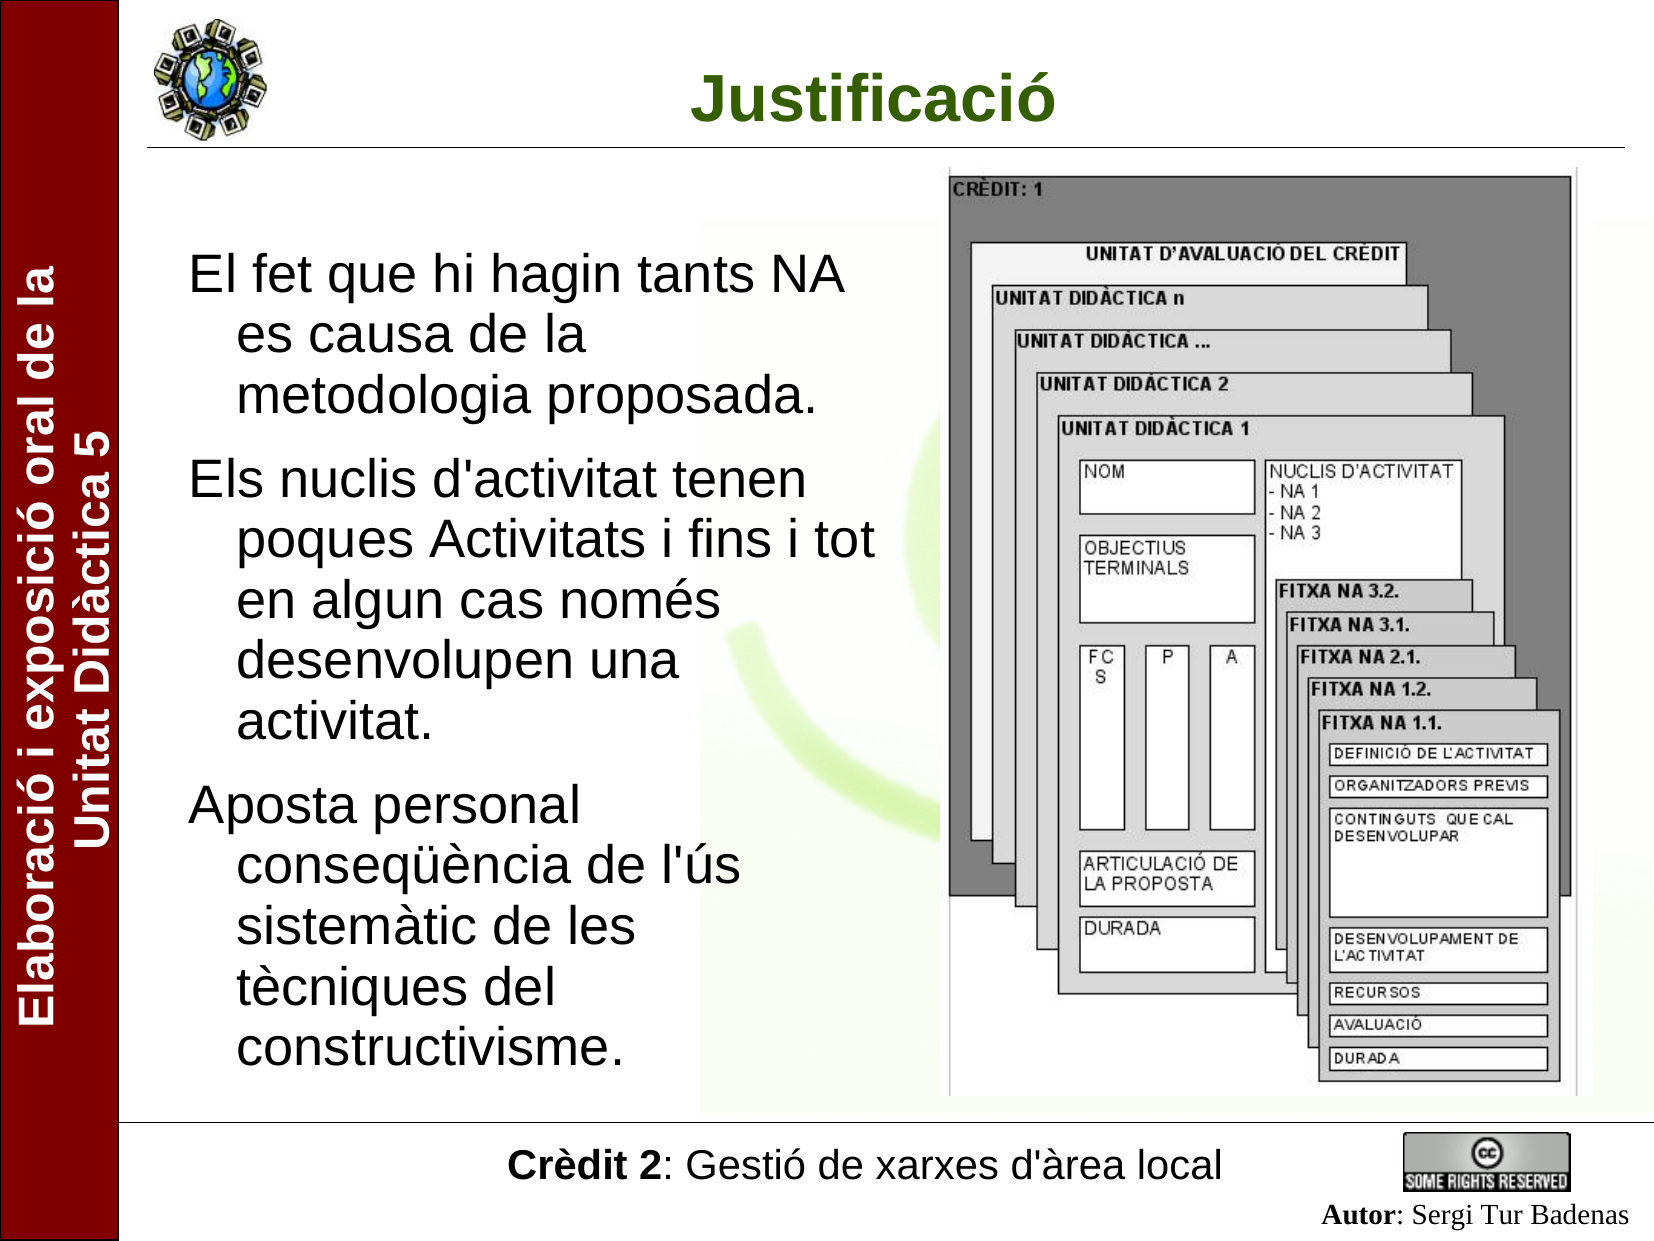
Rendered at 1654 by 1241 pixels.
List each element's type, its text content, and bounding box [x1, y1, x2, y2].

picture [154, 19, 268, 49]
picture [1403, 1132, 1571, 1192]
list El fet que hi hagin tants NA es causa de la metodologia proposada. Els nuclis d'activitat tenen poques Activitats i fins i tot en algun cas només desenvolupen una activitat. Aposta personal conseqüència de l'ús sistemàtic de les tècniques del constructivisme. [94, 243, 880, 1093]
picture [700, 167, 1654, 1113]
title Justificació [129, 49, 1619, 148]
